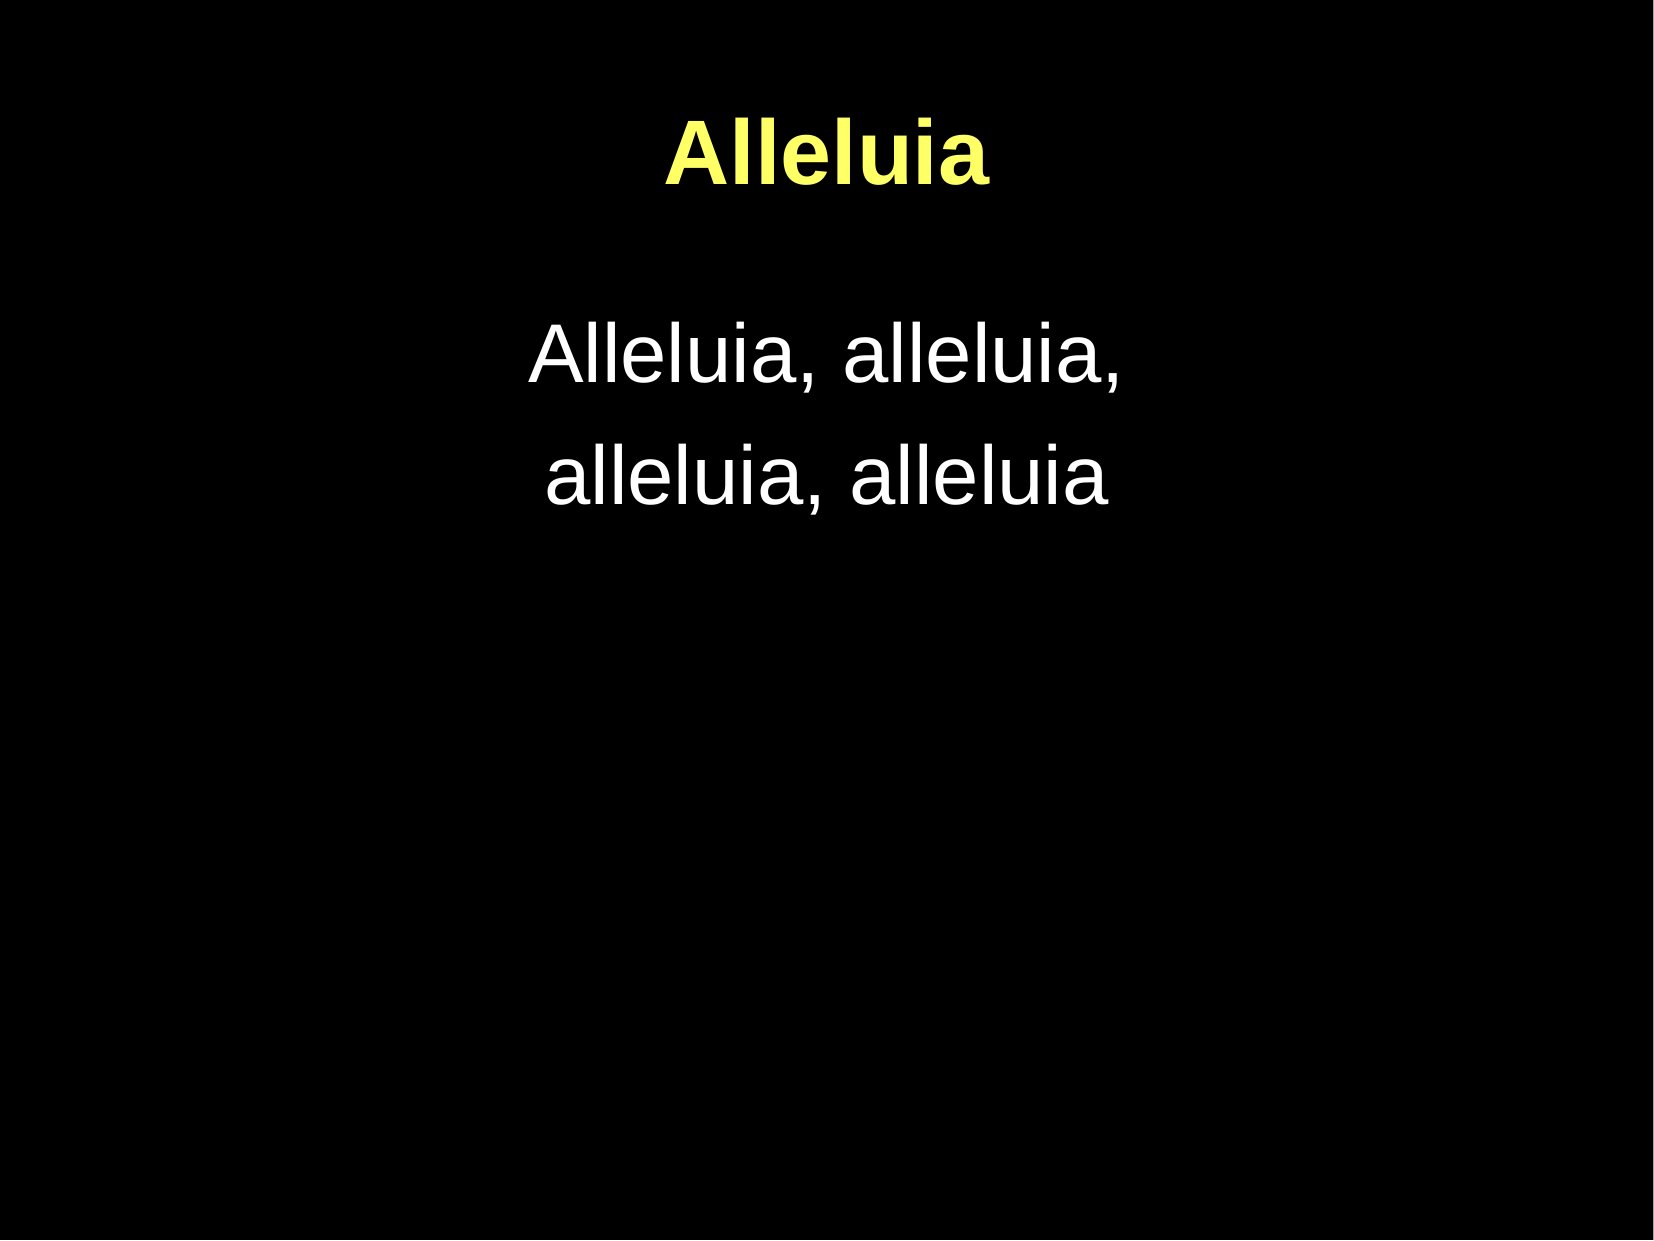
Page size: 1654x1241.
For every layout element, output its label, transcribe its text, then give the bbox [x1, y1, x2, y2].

list Alleluia, alleluia, alleluia, alleluia [0, 307, 1654, 1027]
title Alleluia [82, 49, 1571, 257]
